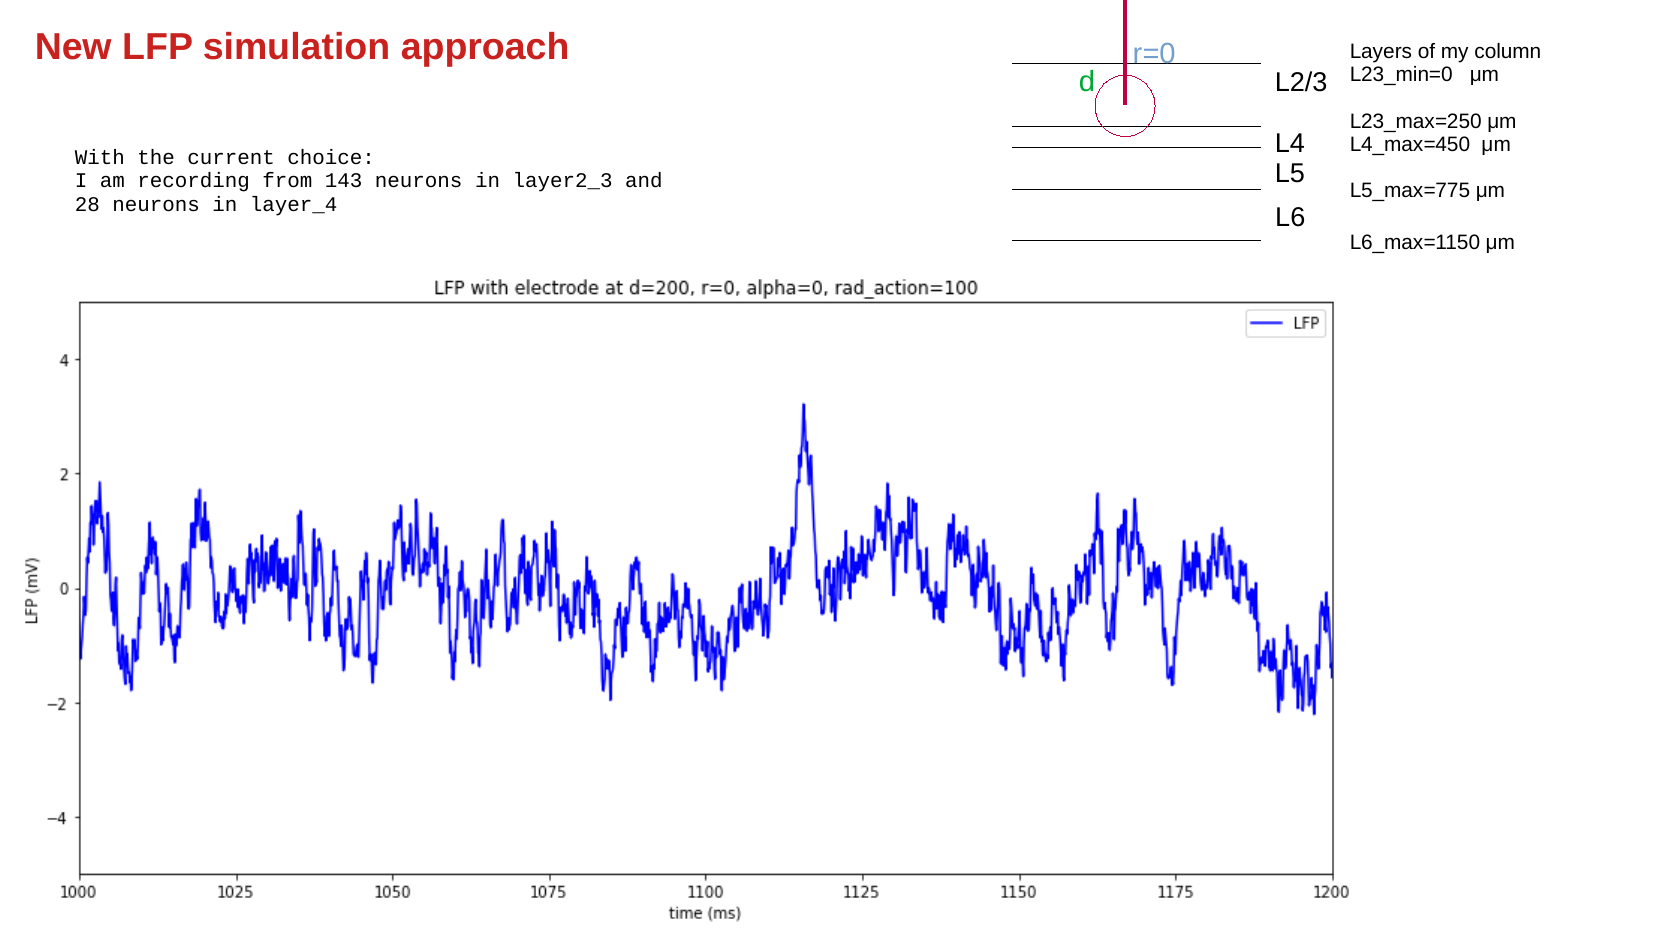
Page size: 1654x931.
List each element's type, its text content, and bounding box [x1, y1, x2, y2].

picture [15, 269, 1361, 931]
text_box d [1064, 57, 1111, 106]
text_box r=0 [1127, 30, 1193, 78]
text_box [1095, 76, 1156, 137]
text_box Layers of my column L23_min=0 μm L23_max=250 μm L4_max=450 μm L5_max=775 μm L6_max=1150 μm [1335, 32, 1561, 264]
text_box L6 [1260, 194, 1321, 241]
text_box r=0 [1117, 30, 1123, 78]
text_box New LFP simulation approach [20, 18, 586, 76]
text_box L2/3 L4 L5 [1260, 60, 1343, 256]
text_box With the current choice: I am recording from 143 neurons in layer2_3 and 28 neurons in layer_4 [60, 139, 1066, 226]
